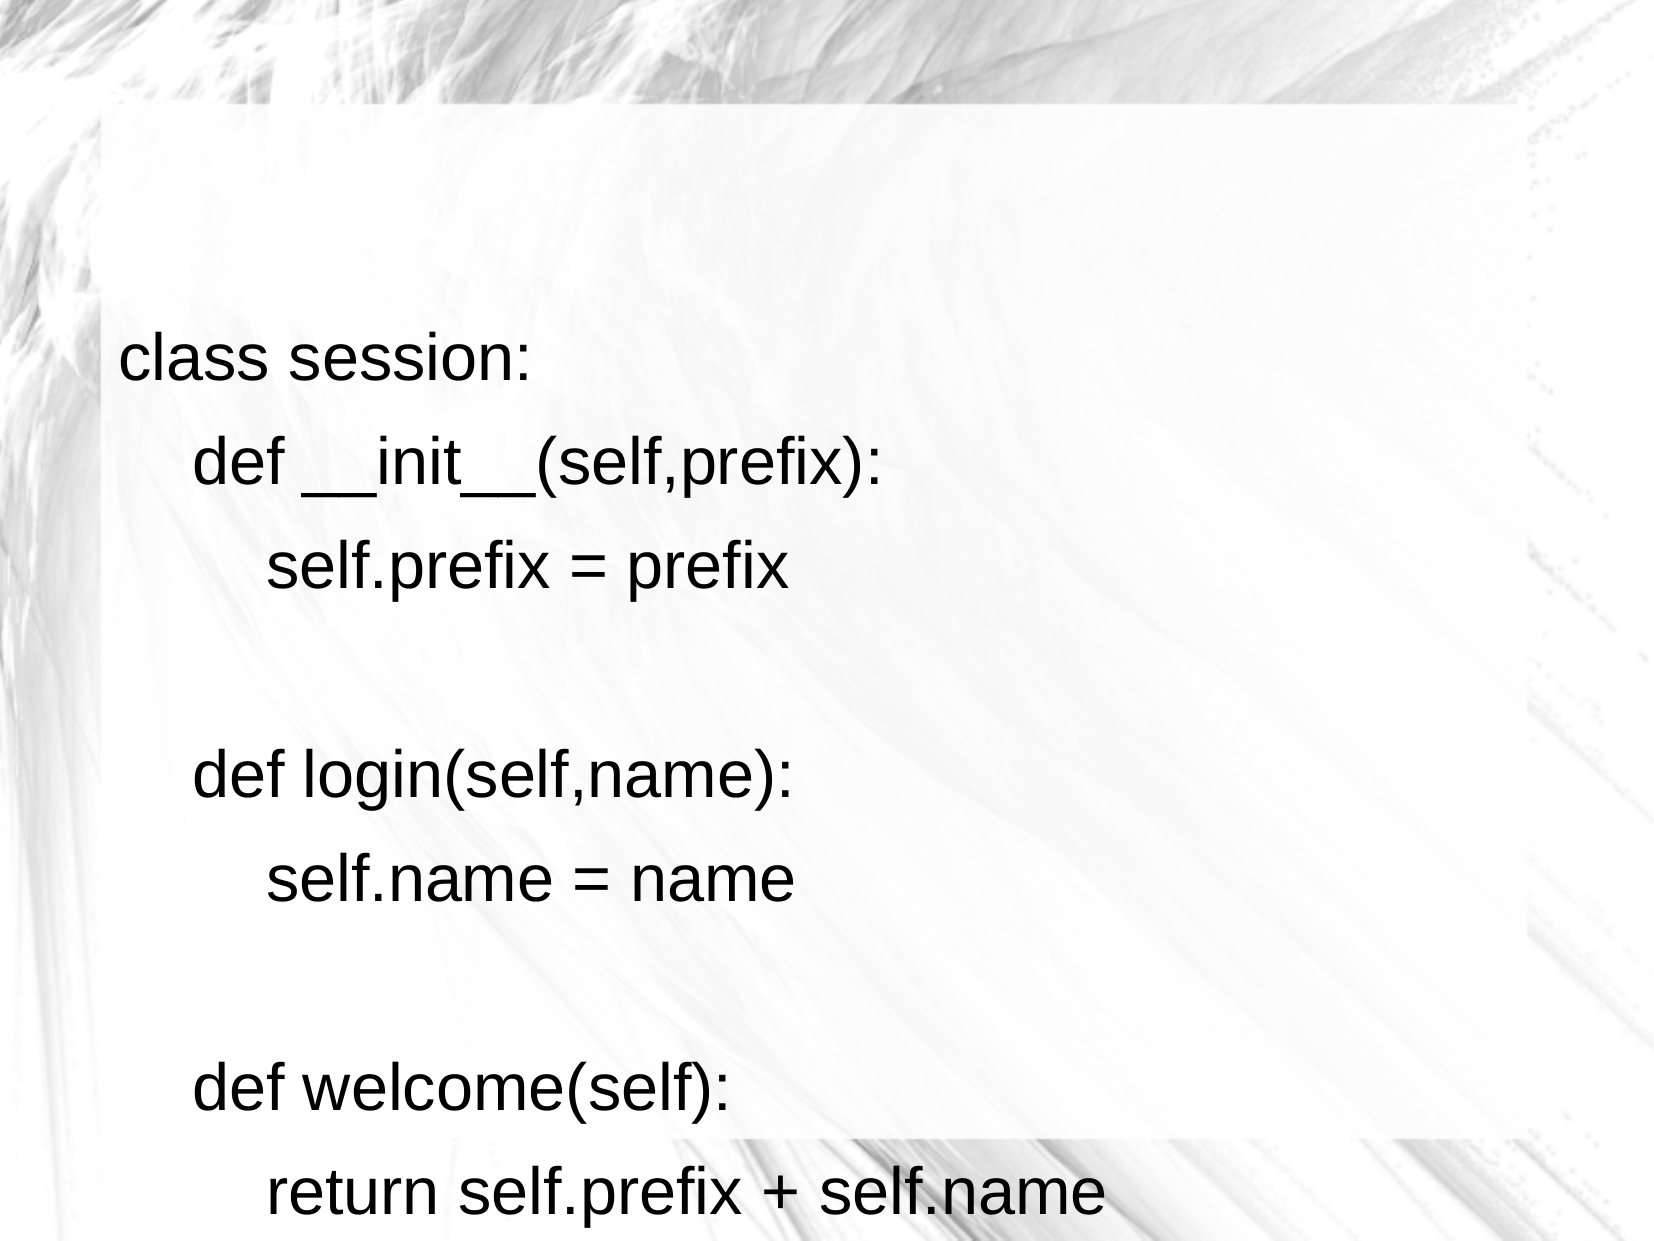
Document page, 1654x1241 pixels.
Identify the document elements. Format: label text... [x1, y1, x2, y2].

picture [0, 0, 1654, 1241]
list class session: def __init__(self,prefix): self.prefix = prefix def login(self,name): self.name = name def welcome(self): return self.prefix + self.name [118, 319, 1571, 1241]
